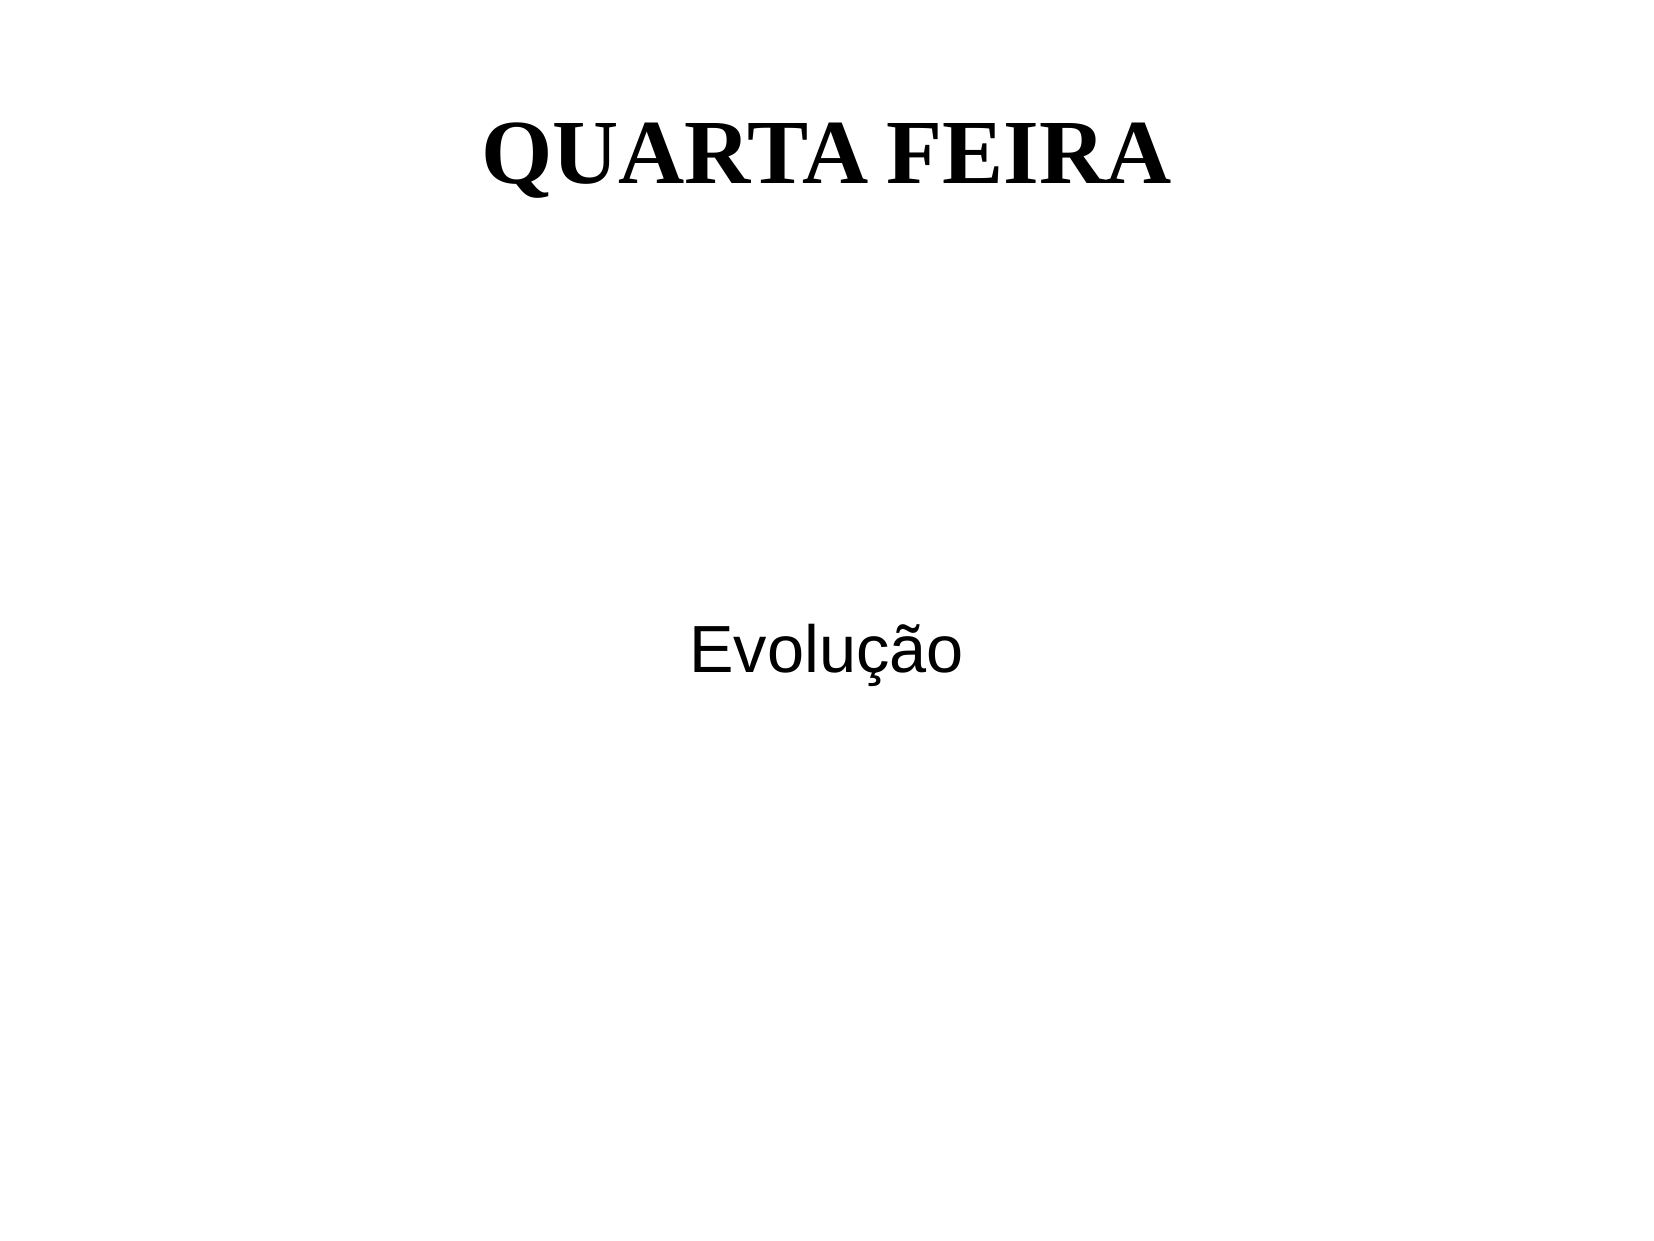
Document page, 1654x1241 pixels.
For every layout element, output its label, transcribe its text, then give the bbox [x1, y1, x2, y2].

title QUARTA FEIRA [82, 49, 1571, 257]
subtitle Evolução [82, 290, 1571, 1010]
